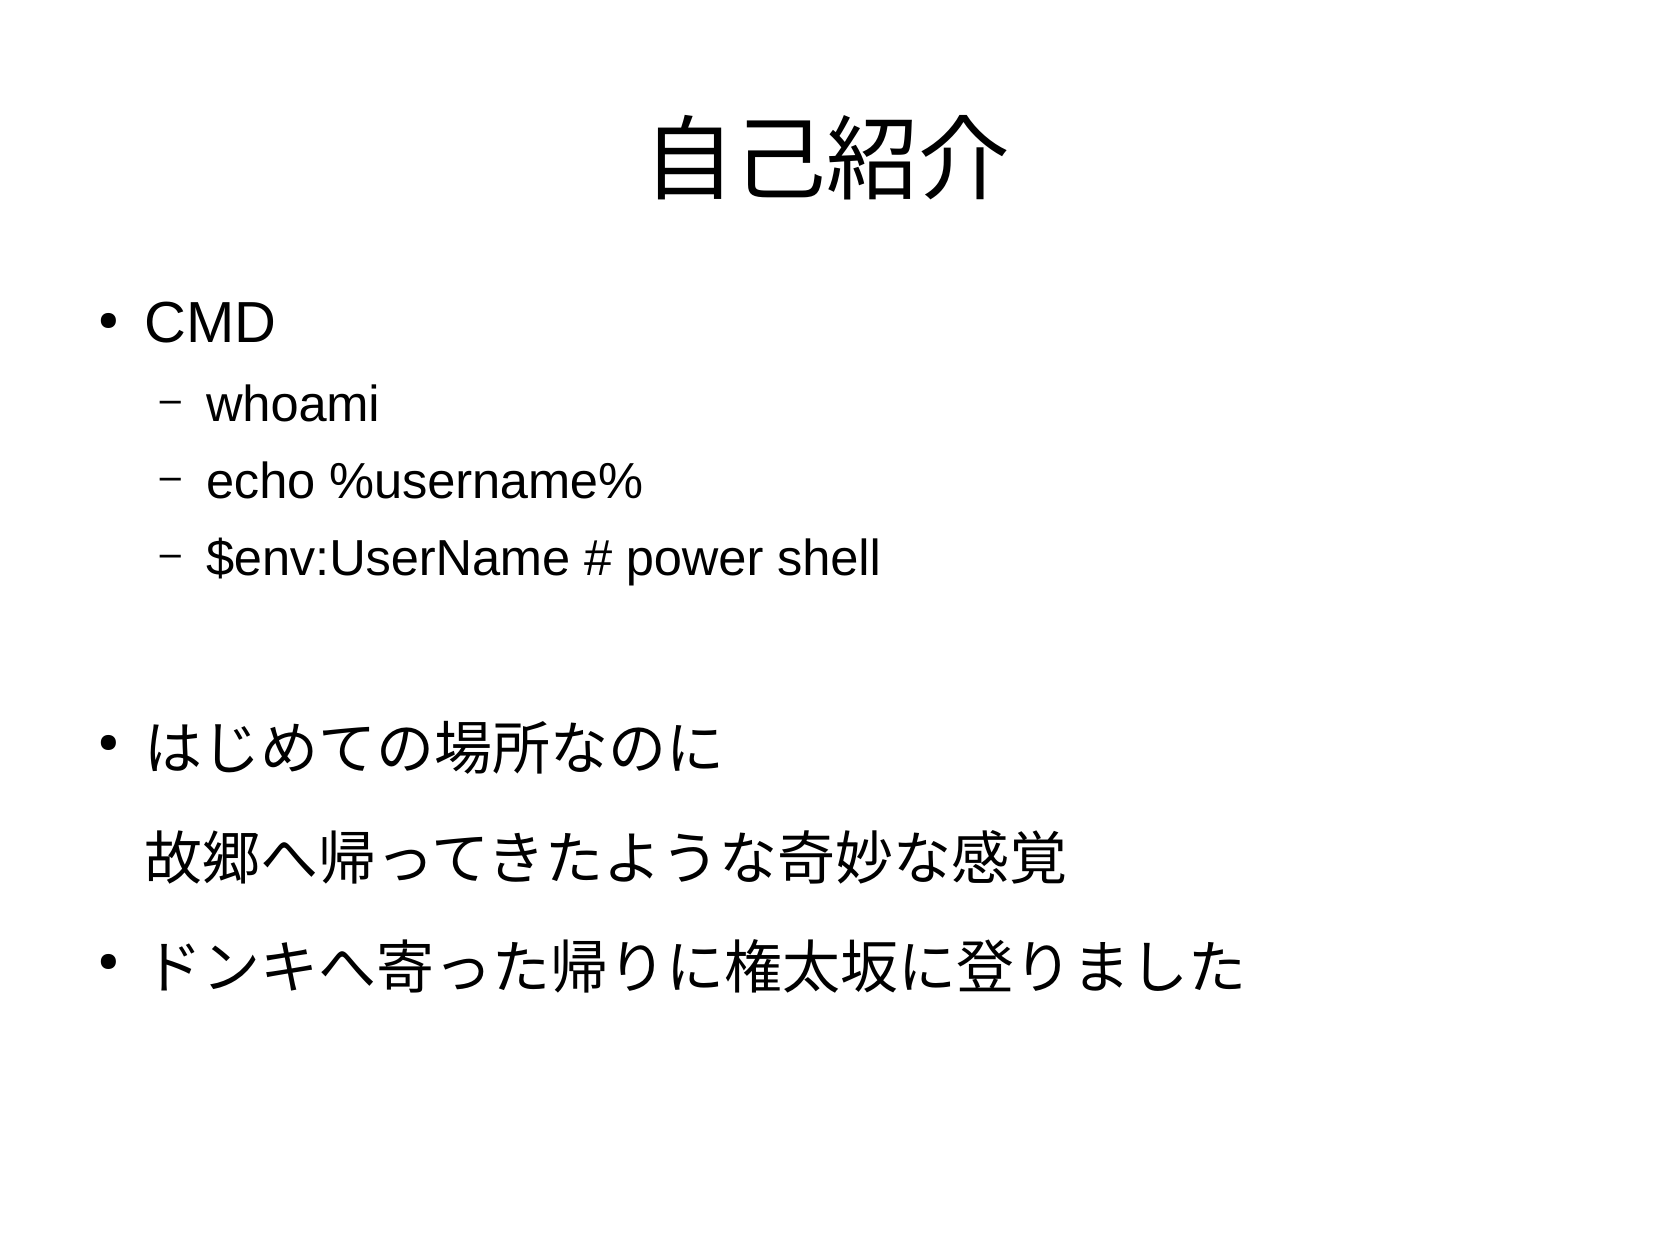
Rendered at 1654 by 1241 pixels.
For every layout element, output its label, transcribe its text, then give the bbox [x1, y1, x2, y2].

title 自己紹介 [82, 49, 1571, 257]
list CMD whoami echo %username% $env:UserName # power shell はじめての場所なのに 故郷へ帰ってきたような奇妙な感覚 ドンキへ寄った帰りに権太坂に登りました [82, 290, 1571, 1010]
